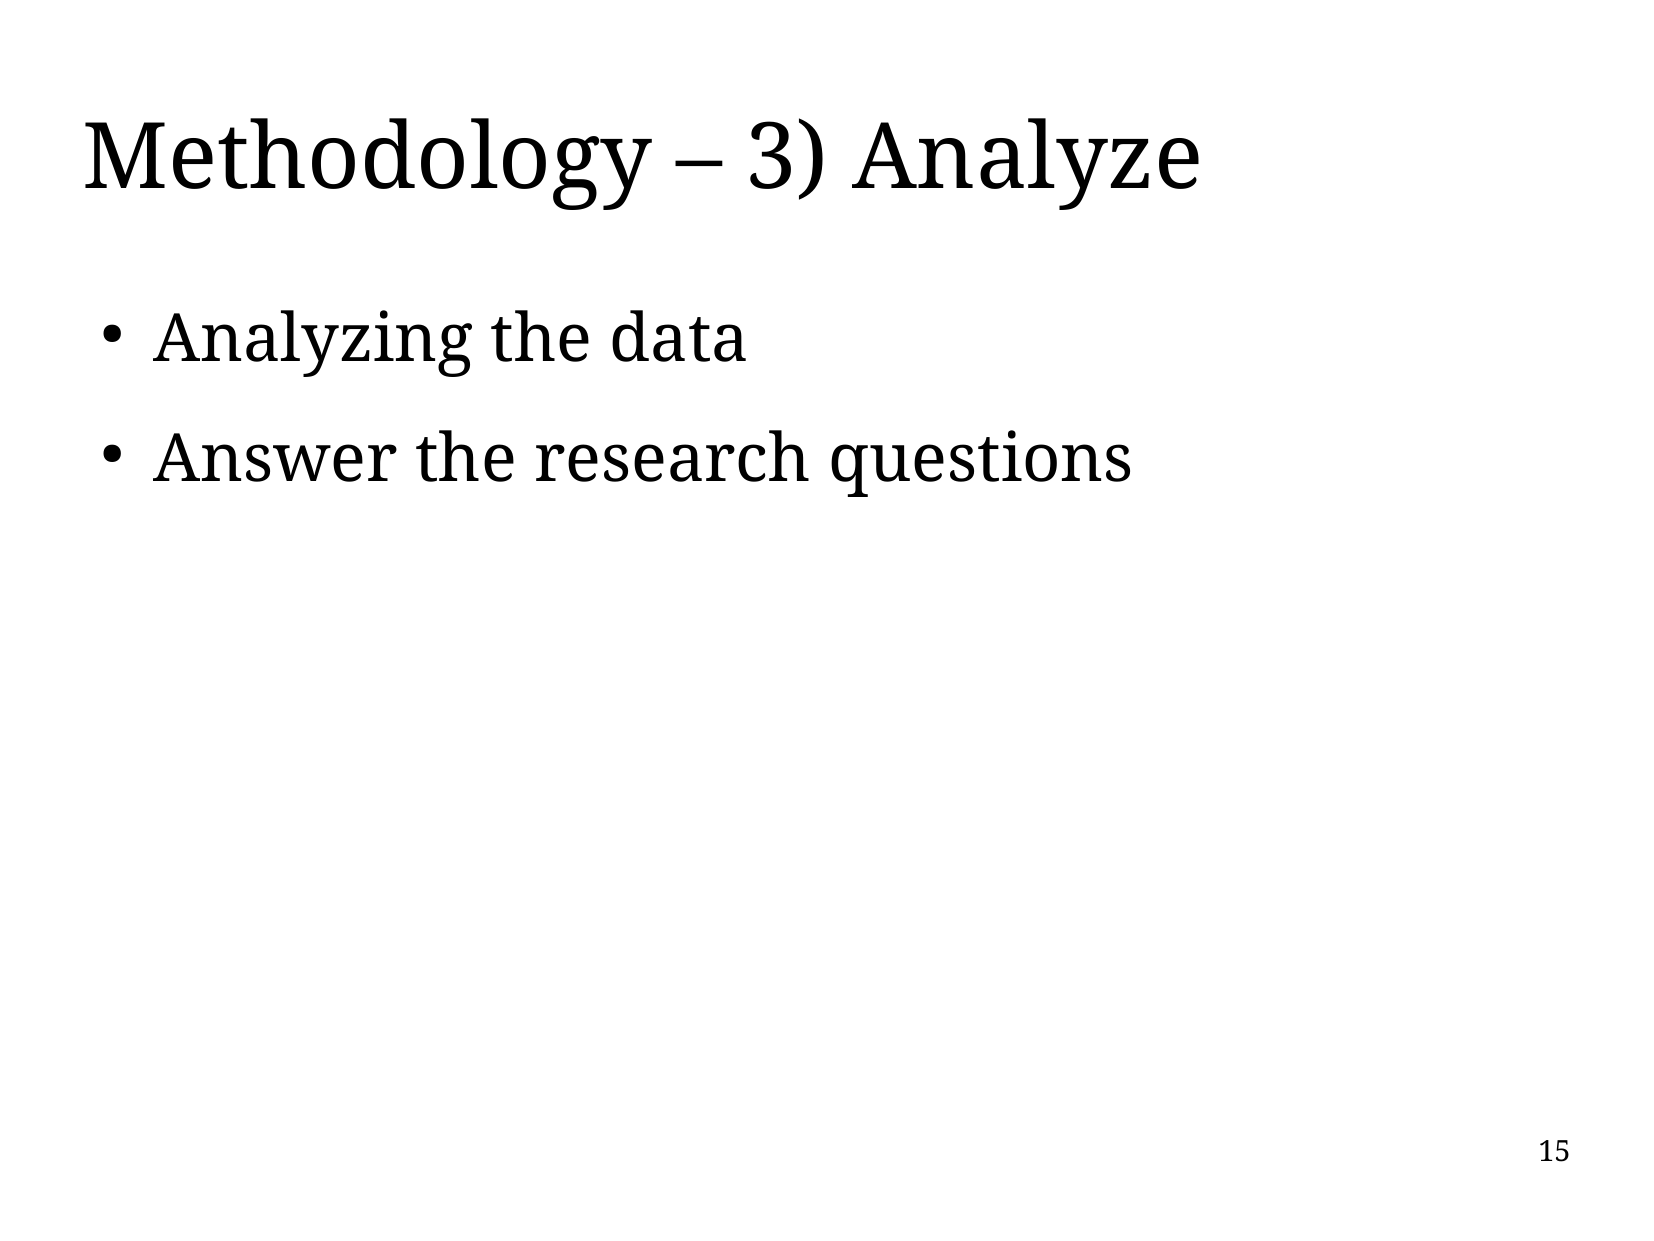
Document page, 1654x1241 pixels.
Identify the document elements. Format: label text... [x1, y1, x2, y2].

list Analyzing the data Answer the research questions [82, 290, 1571, 1010]
title Methodology – 3) Analyze [82, 49, 1571, 257]
